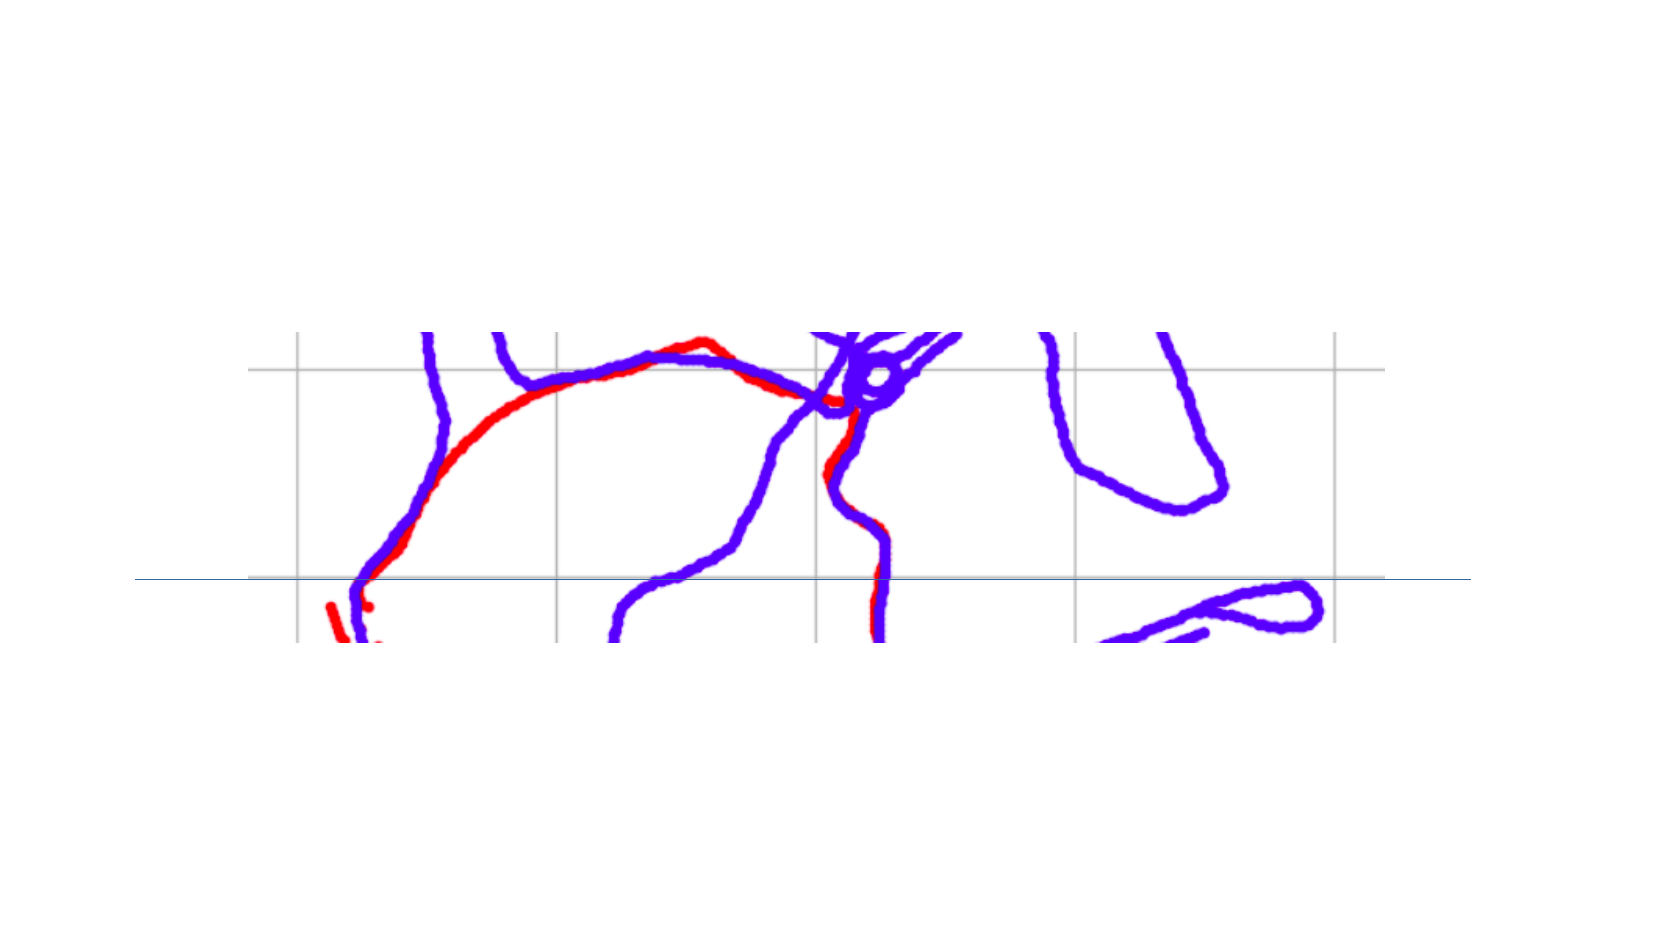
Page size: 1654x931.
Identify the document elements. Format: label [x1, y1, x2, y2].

picture [248, 580, 1385, 643]
picture [248, 332, 1385, 579]
